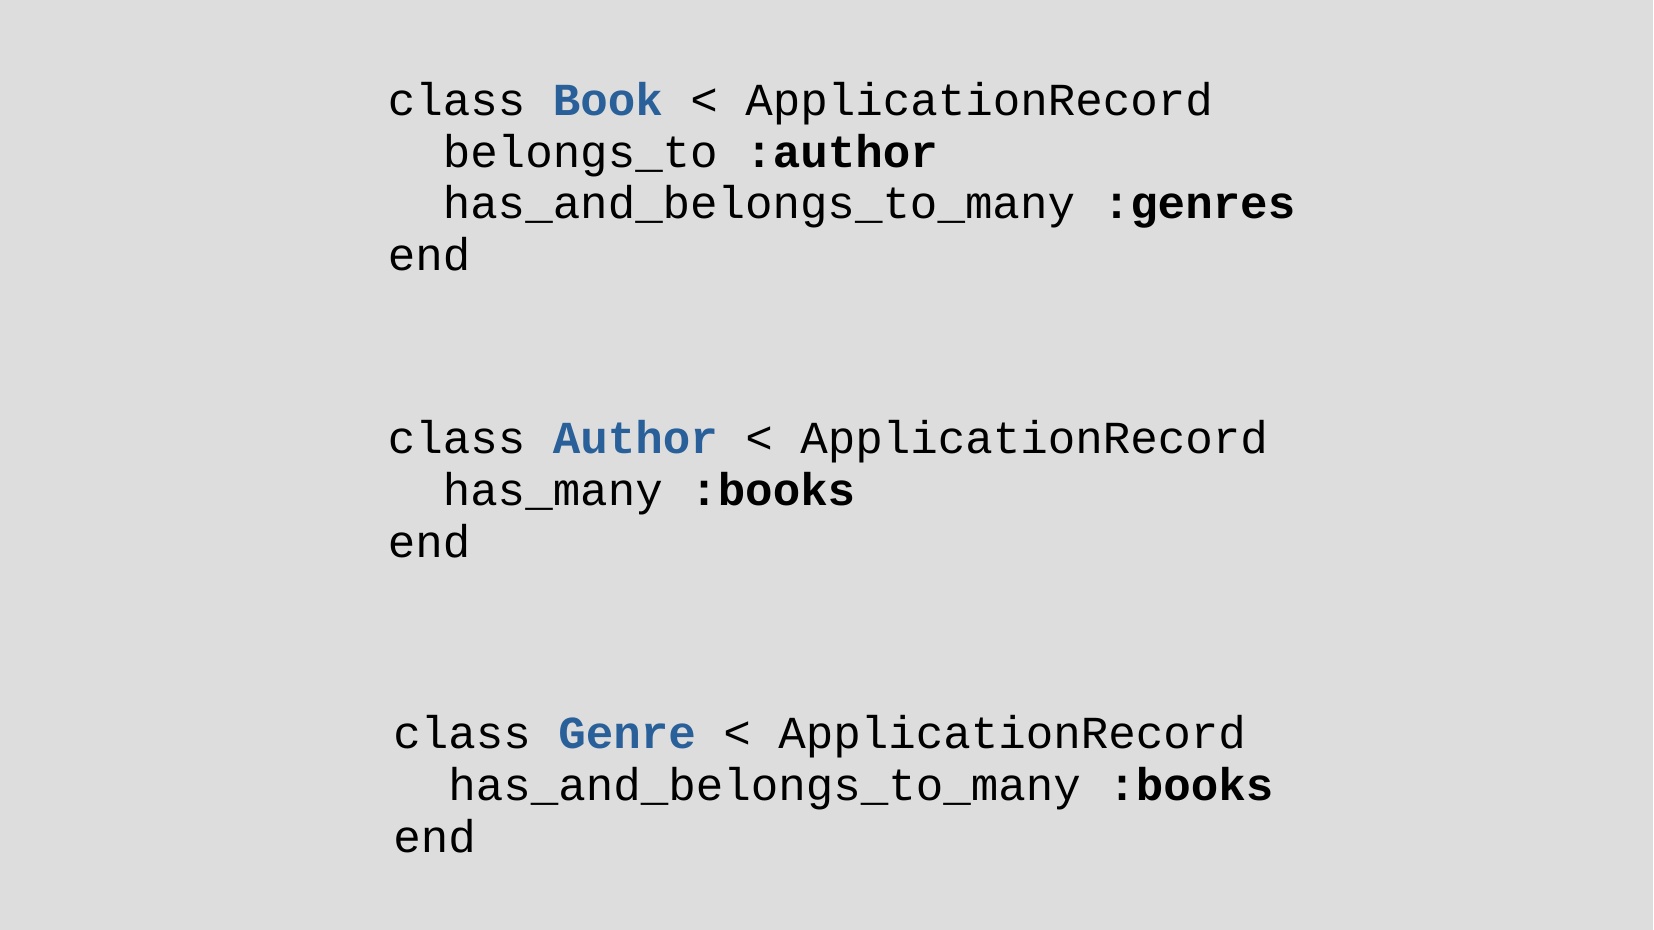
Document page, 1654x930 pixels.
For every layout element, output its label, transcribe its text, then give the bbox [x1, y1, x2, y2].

text_box class Genre < ApplicationRecord has_and_belongs_to_many :books end [378, 703, 1289, 874]
text_box class Book < ApplicationRecord belongs_to :author has_and_belongs_to_many :genres end [373, 70, 1311, 292]
text_box class Author < ApplicationRecord has_many :books end [373, 408, 1283, 579]
